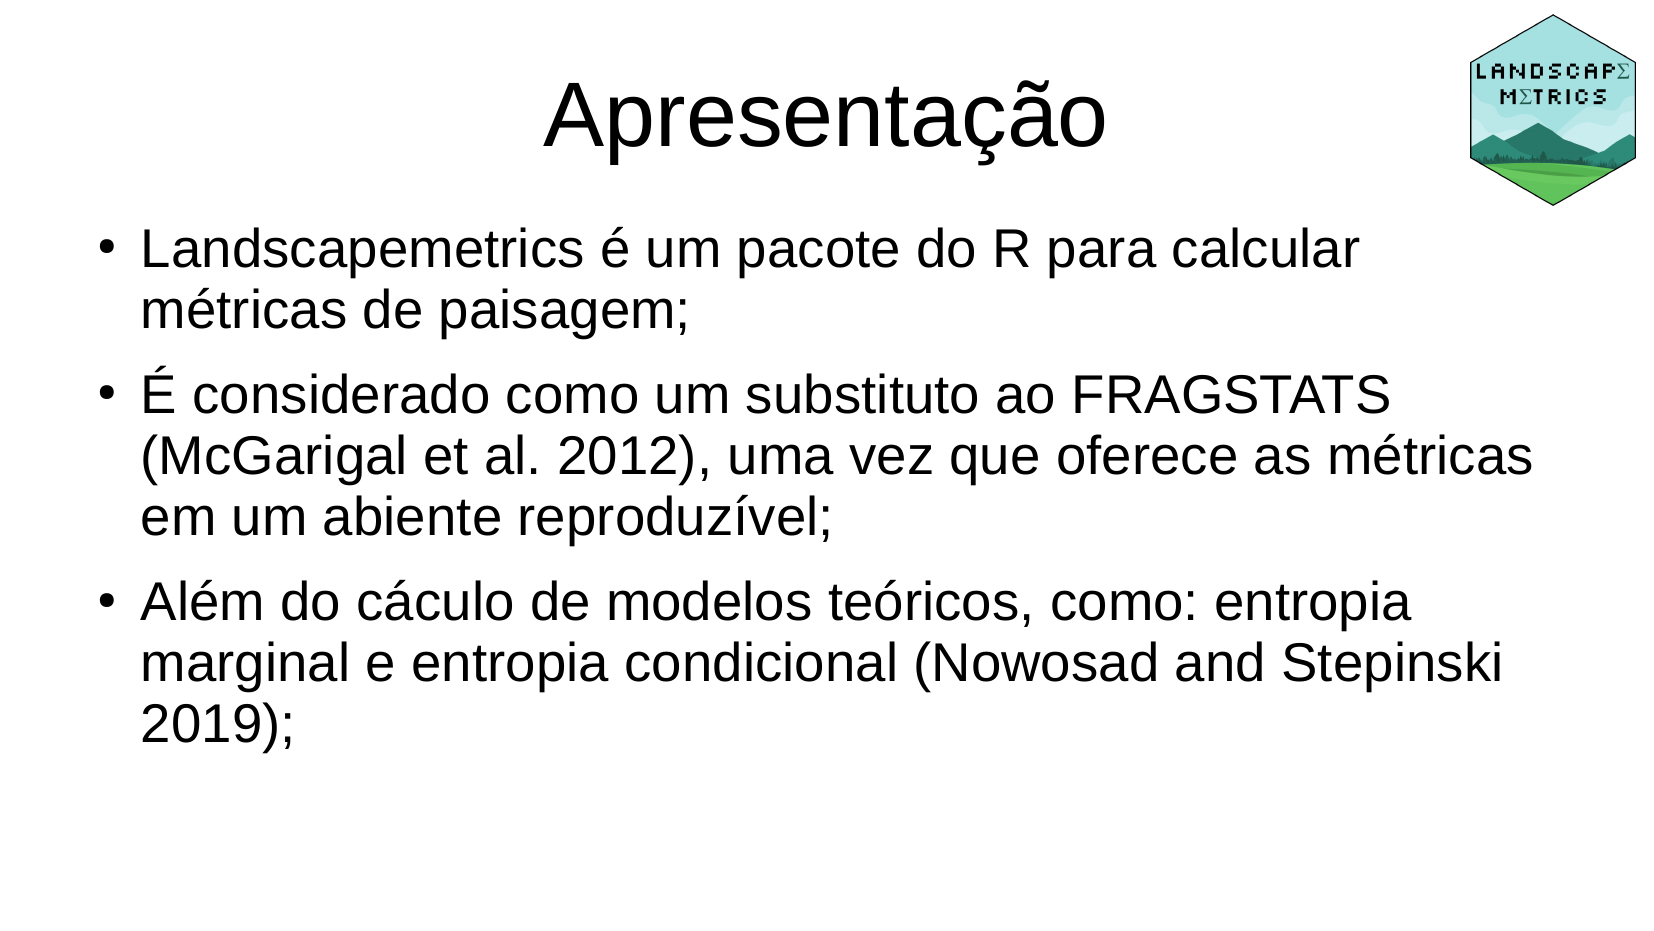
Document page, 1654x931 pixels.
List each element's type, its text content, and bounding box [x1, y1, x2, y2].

list Landscapemetrics é um pacote do R para calcular métricas de paisagem; É considerado como um substituto ao FRAGSTATS (McGarigal et al. 2012), uma vez que oferece as métricas em um abiente reproduzível; Além do cáculo de modelos teóricos, como: entropia marginal e entropia condicional (Nowosad and Stepinski 2019); [82, 217, 1571, 758]
title Apresentação [82, 37, 1470, 193]
picture [1470, 14, 1636, 206]
